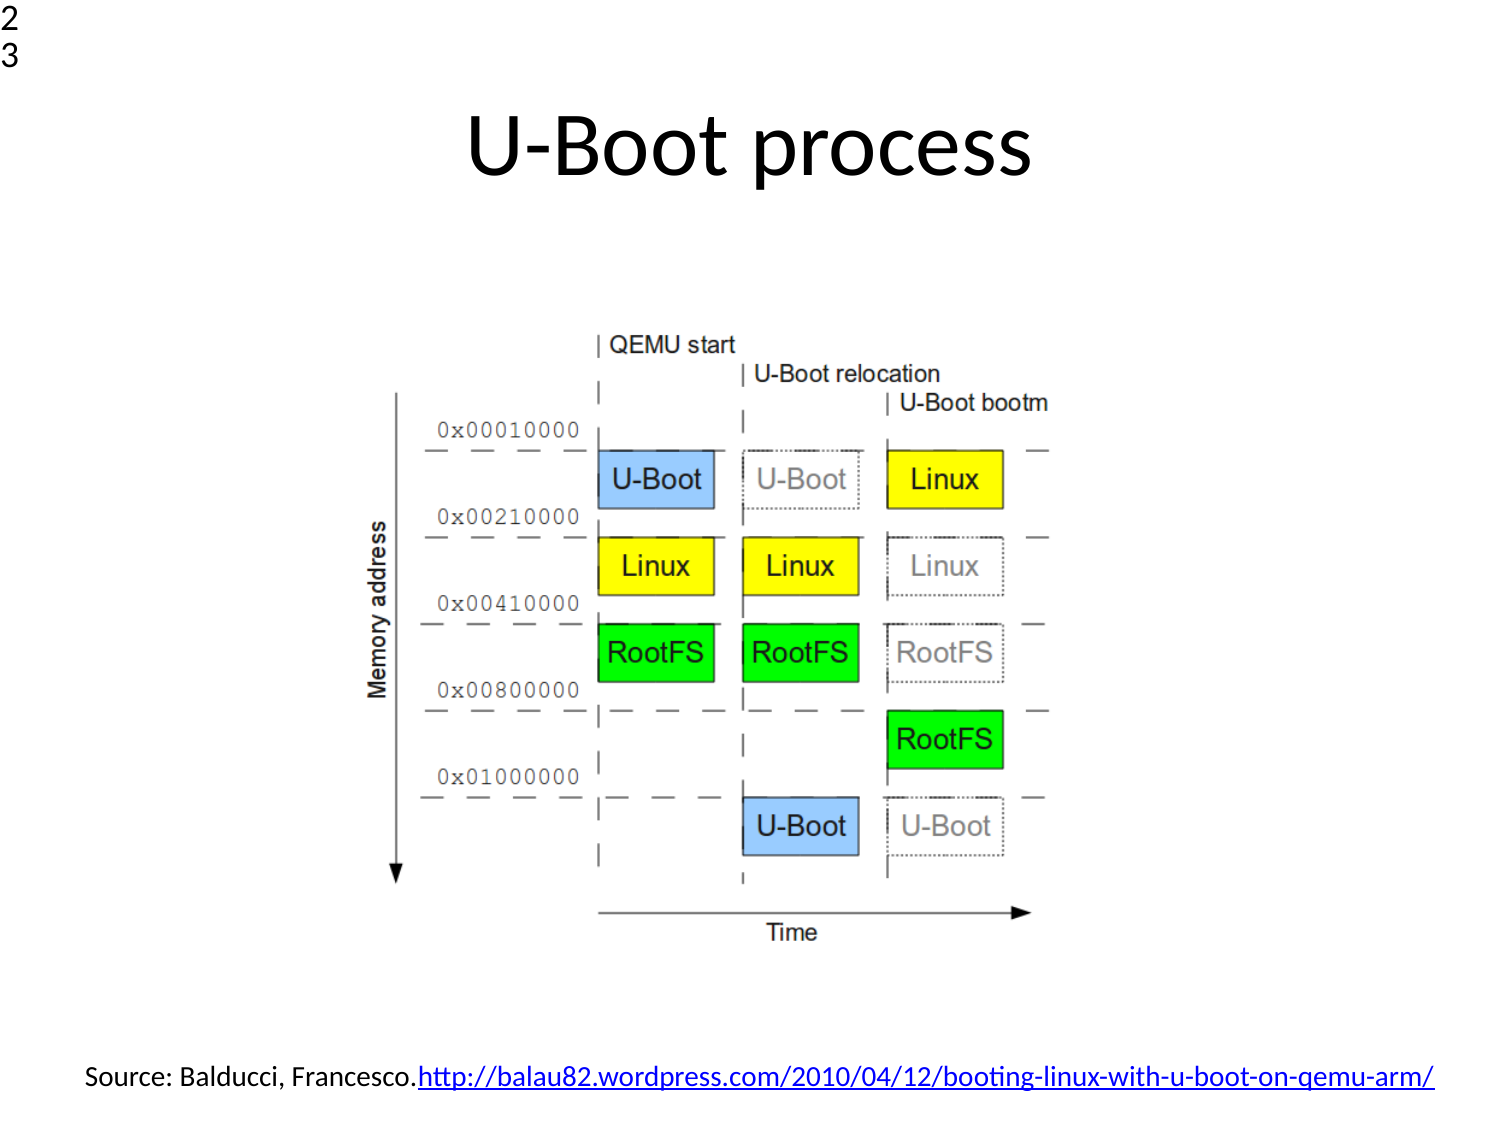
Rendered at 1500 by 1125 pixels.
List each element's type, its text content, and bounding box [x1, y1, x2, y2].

picture [312, 287, 1138, 983]
text_box Source: Balducci, Francesco.http://balau82.wordpress.com/2010/04/12/booting-linux-with-u-boot-on-qemu-arm/ [70, 1049, 1450, 1100]
title U-Boot process [75, 45, 1425, 233]
